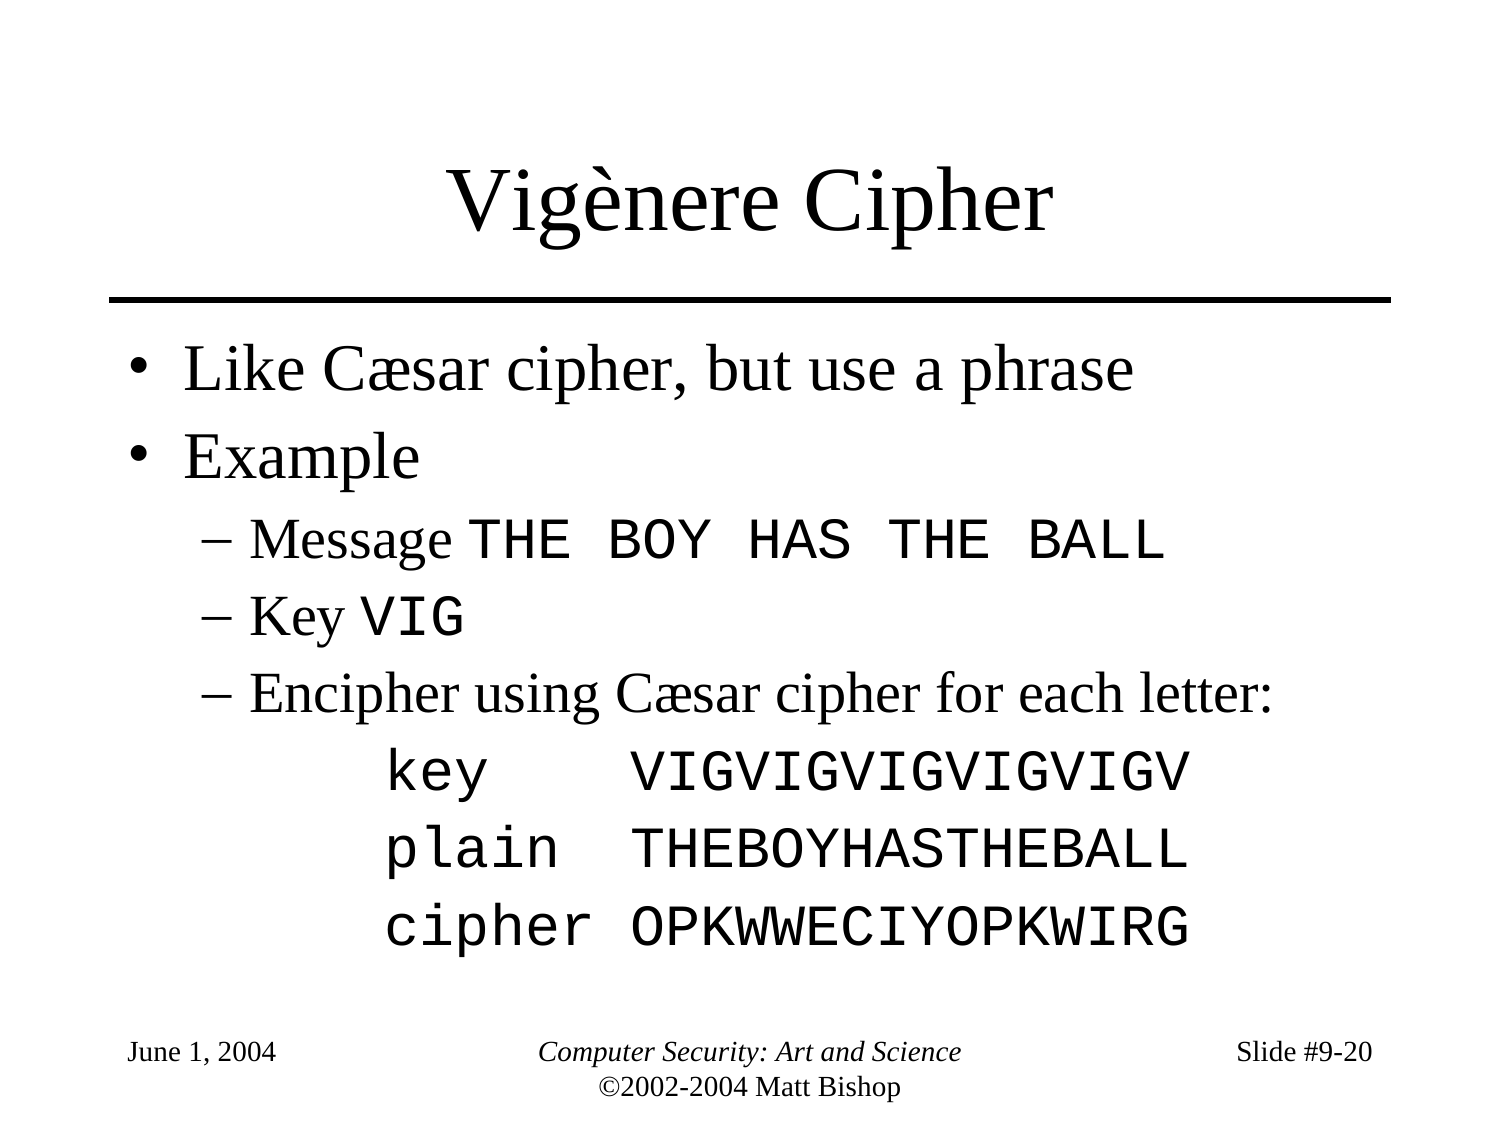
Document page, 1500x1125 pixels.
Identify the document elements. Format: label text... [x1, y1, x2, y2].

list Like Cæsar cipher, but use a phrase Example Message THE BOY HAS THE BALL Key VIG Encipher using Cæsar cipher for each letter: key VIGVIGVIGVIGVIGV plain THEBOYHASTHEBALL cipher OPKWWECIYOPKWIRG [112, 324, 1388, 1000]
title Vigènere Cipher [112, 99, 1388, 288]
